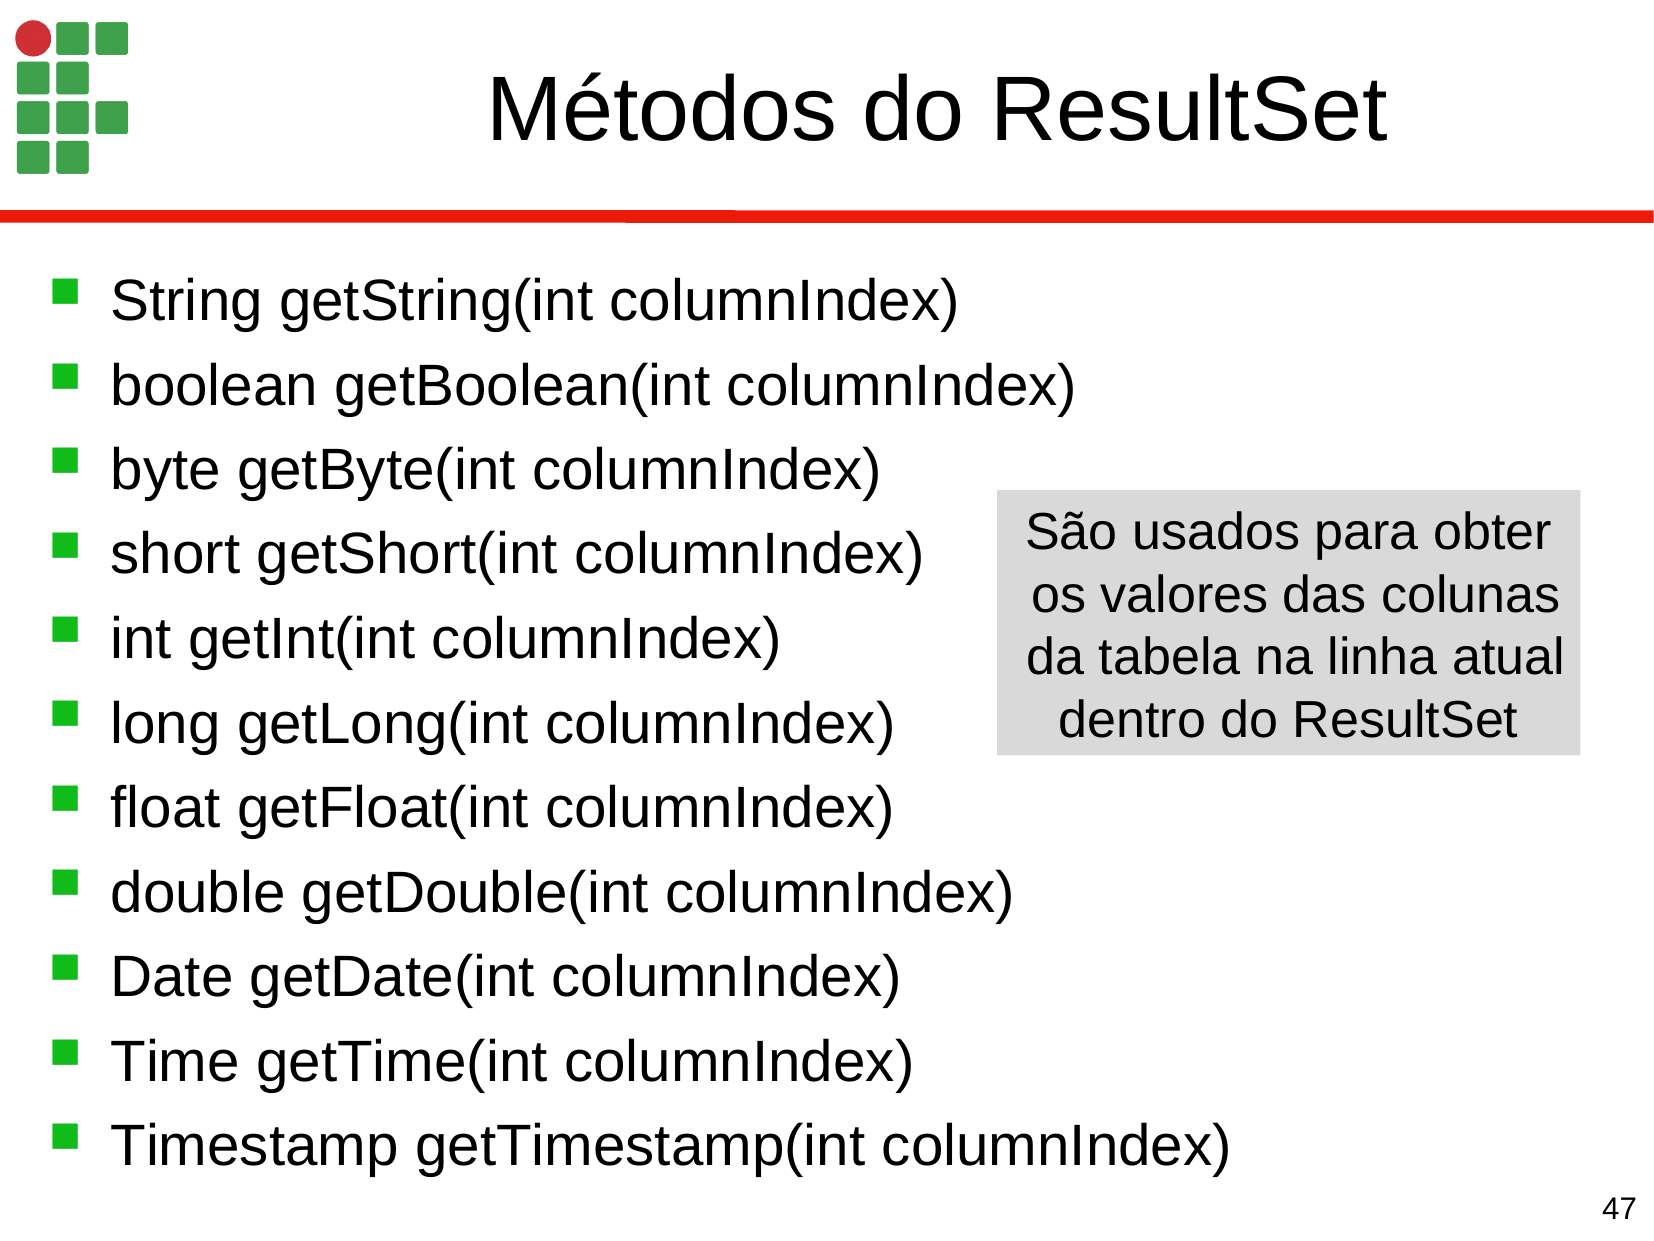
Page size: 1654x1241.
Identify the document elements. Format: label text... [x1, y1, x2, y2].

text_box <number> [1185, 1179, 1654, 1220]
picture [14, 16, 130, 178]
text_box String getString(int columnIndex) boolean getBoolean(int columnIndex) byte getByte(int columnIndex) short getShort(int columnIndex) int getInt(int columnIndex) long getLong(int columnIndex) float getFloat(int columnIndex) double getDouble(int columnIndex) Date getDate(int columnIndex) Time getTime(int columnIndex) Timestamp getTimestamp(int columnIndex) [32, 253, 1654, 1241]
text_box Métodos do ResultSet [253, 0, 1622, 207]
text_box São usados para obter os valores das colunas da tabela na linha atual dentro do ResultSet [997, 490, 1581, 756]
